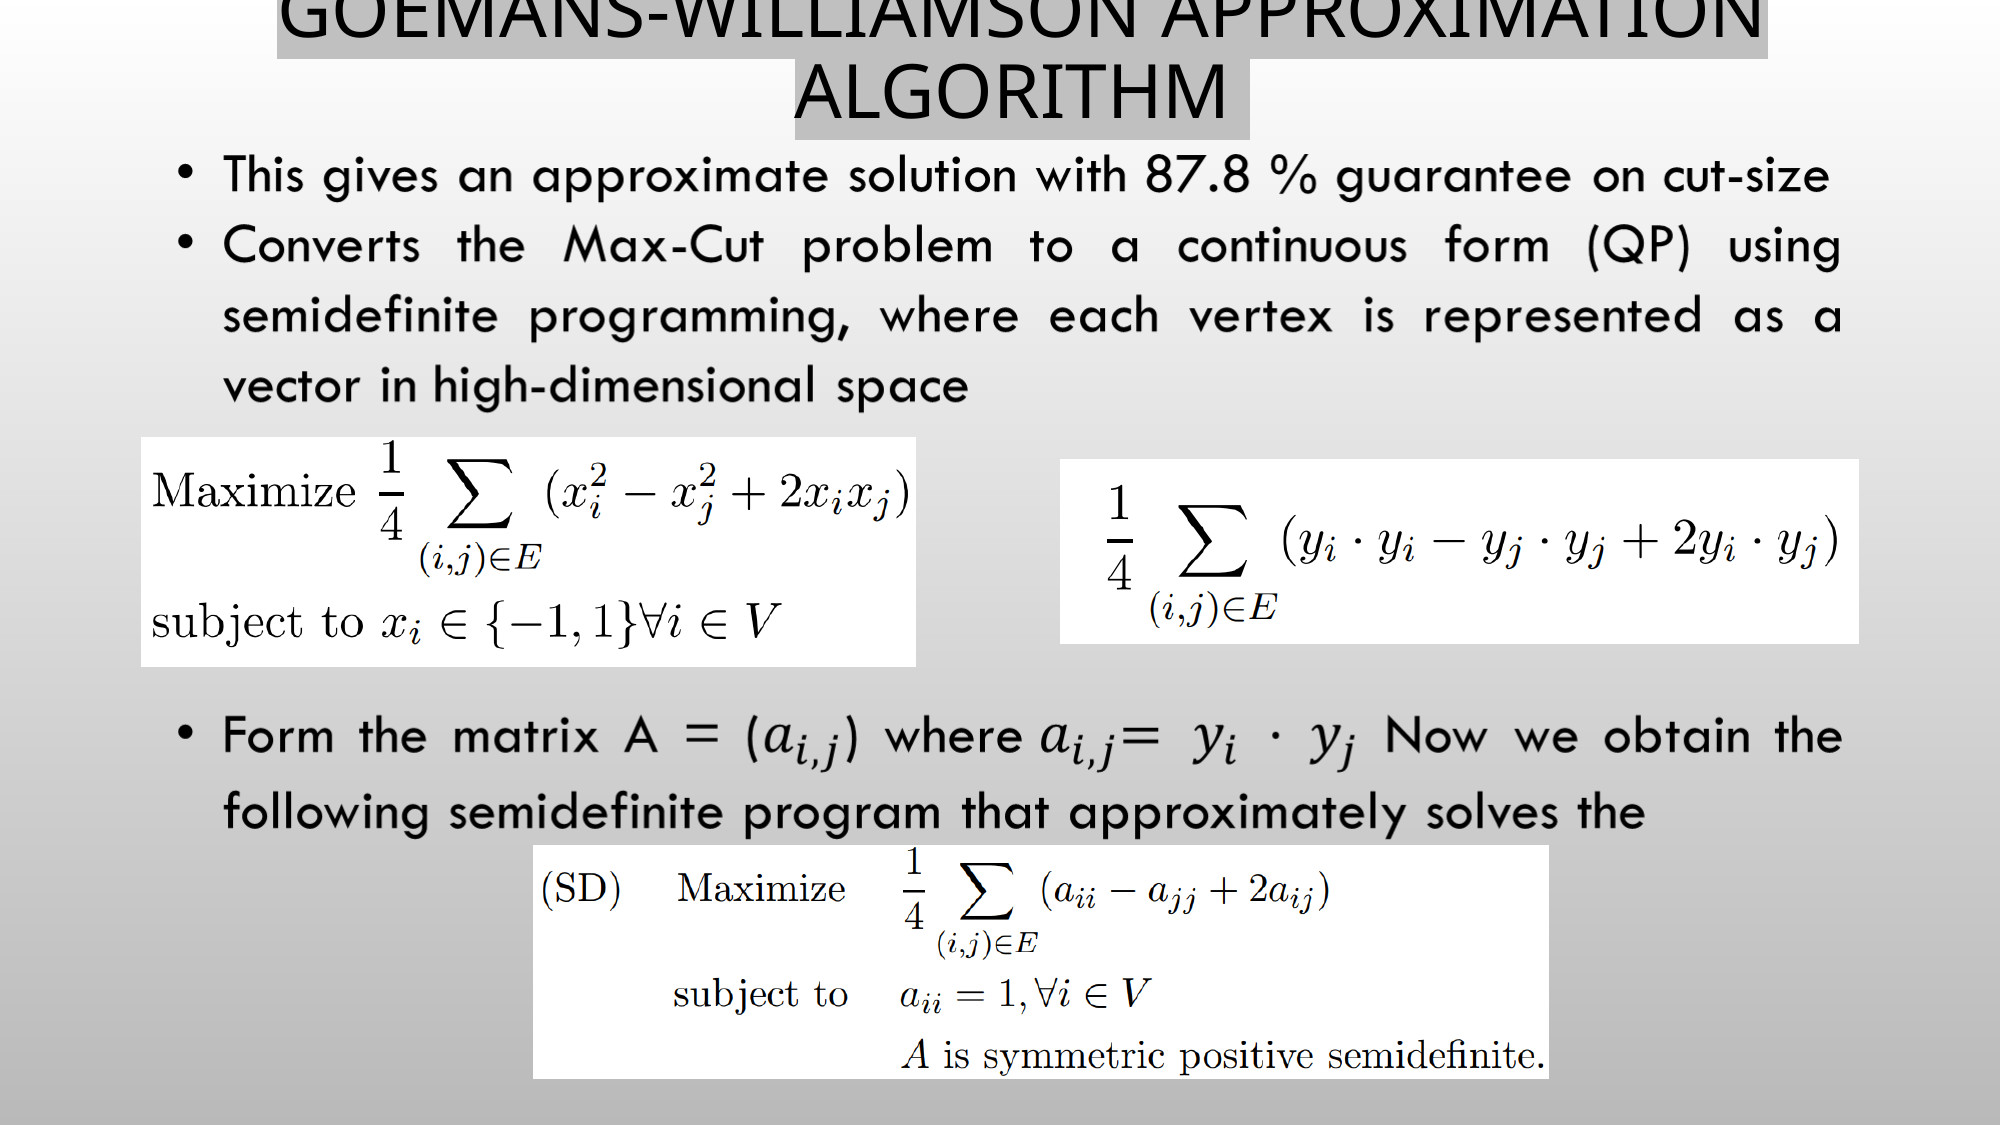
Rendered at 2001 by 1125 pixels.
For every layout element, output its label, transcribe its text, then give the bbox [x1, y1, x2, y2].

text_box [160, 129, 1859, 928]
picture [1060, 459, 1859, 645]
title Goemans-Williamson approximation algorithm [141, 23, 1904, 142]
picture [533, 845, 1549, 1079]
picture [141, 437, 916, 667]
